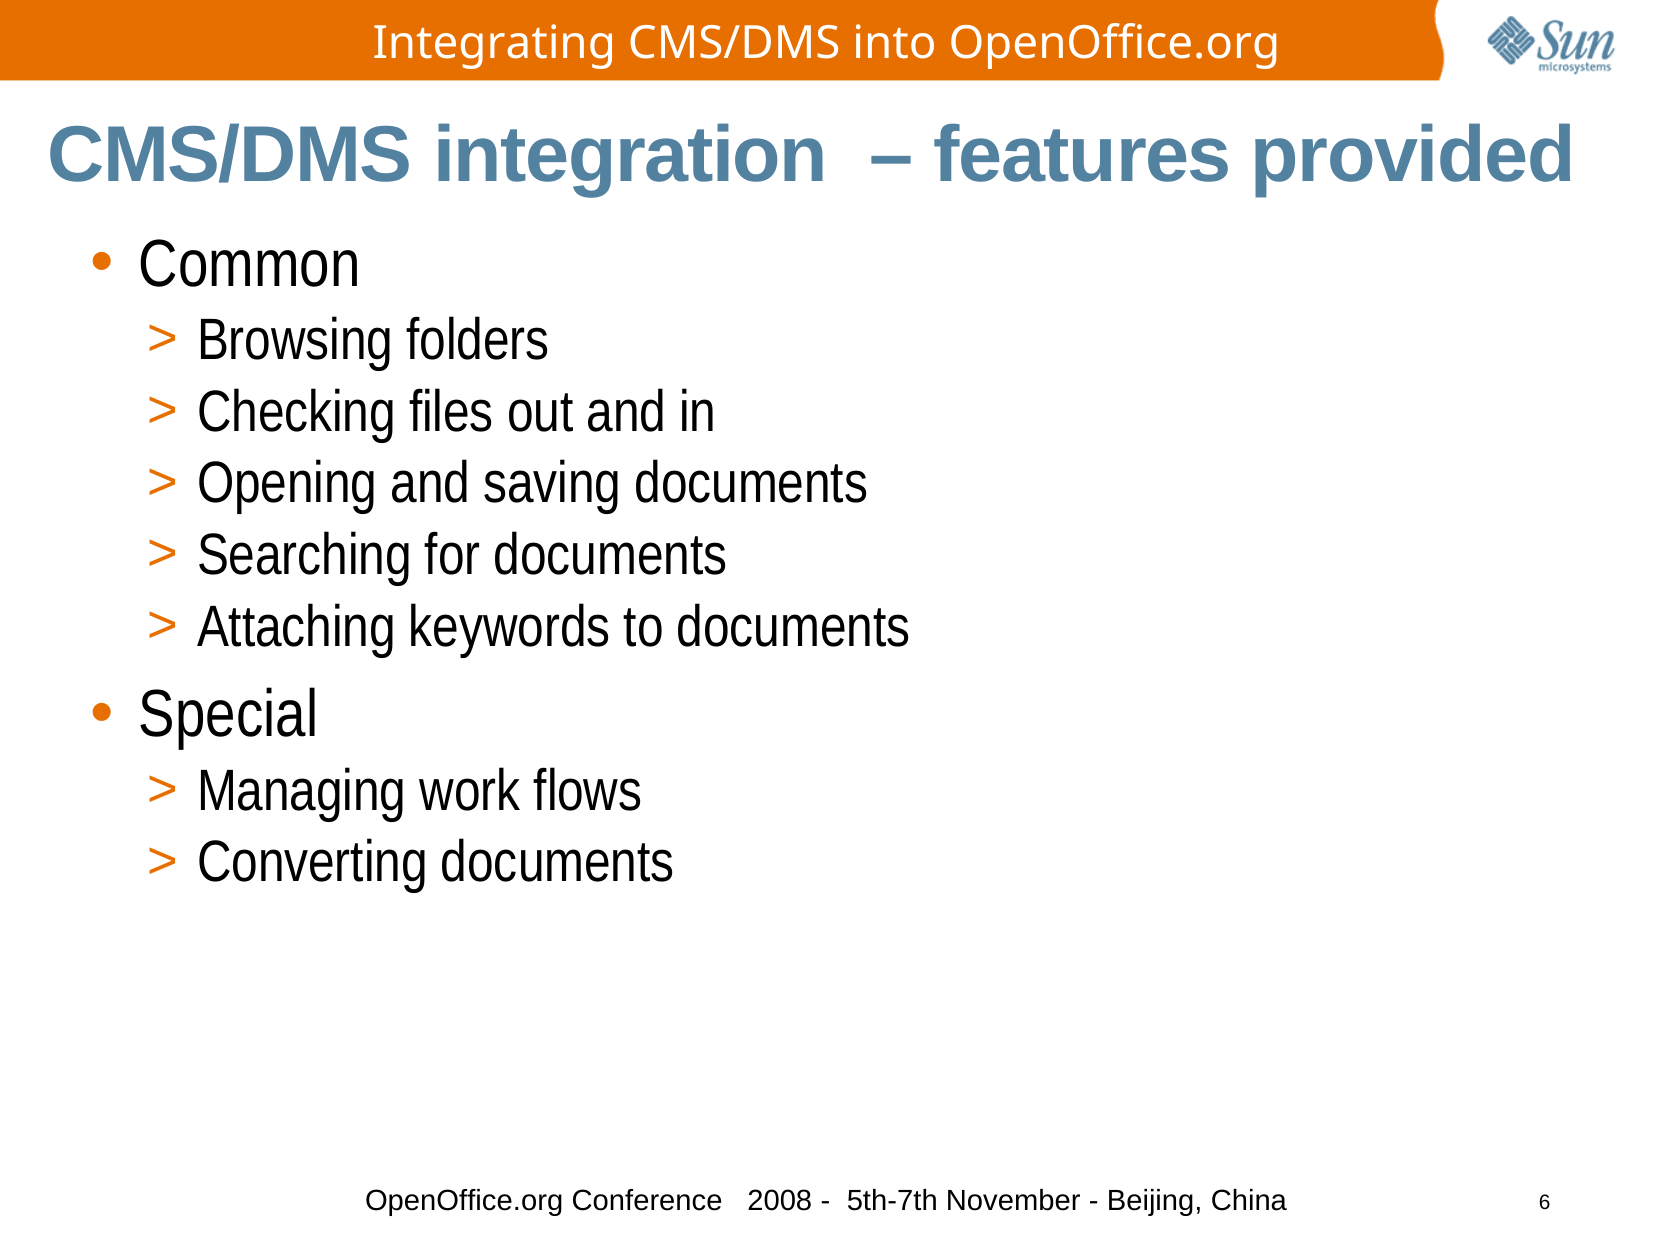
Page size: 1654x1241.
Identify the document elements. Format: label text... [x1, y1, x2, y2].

list Common Browsing folders Checking files out and in Opening and saving documents Searching for documents Attaching keywords to documents Special Managing work flows Converting documents [71, 233, 1545, 1075]
picture [0, 0, 1654, 83]
title CMS/DMS integration – features provided [47, 117, 1595, 218]
